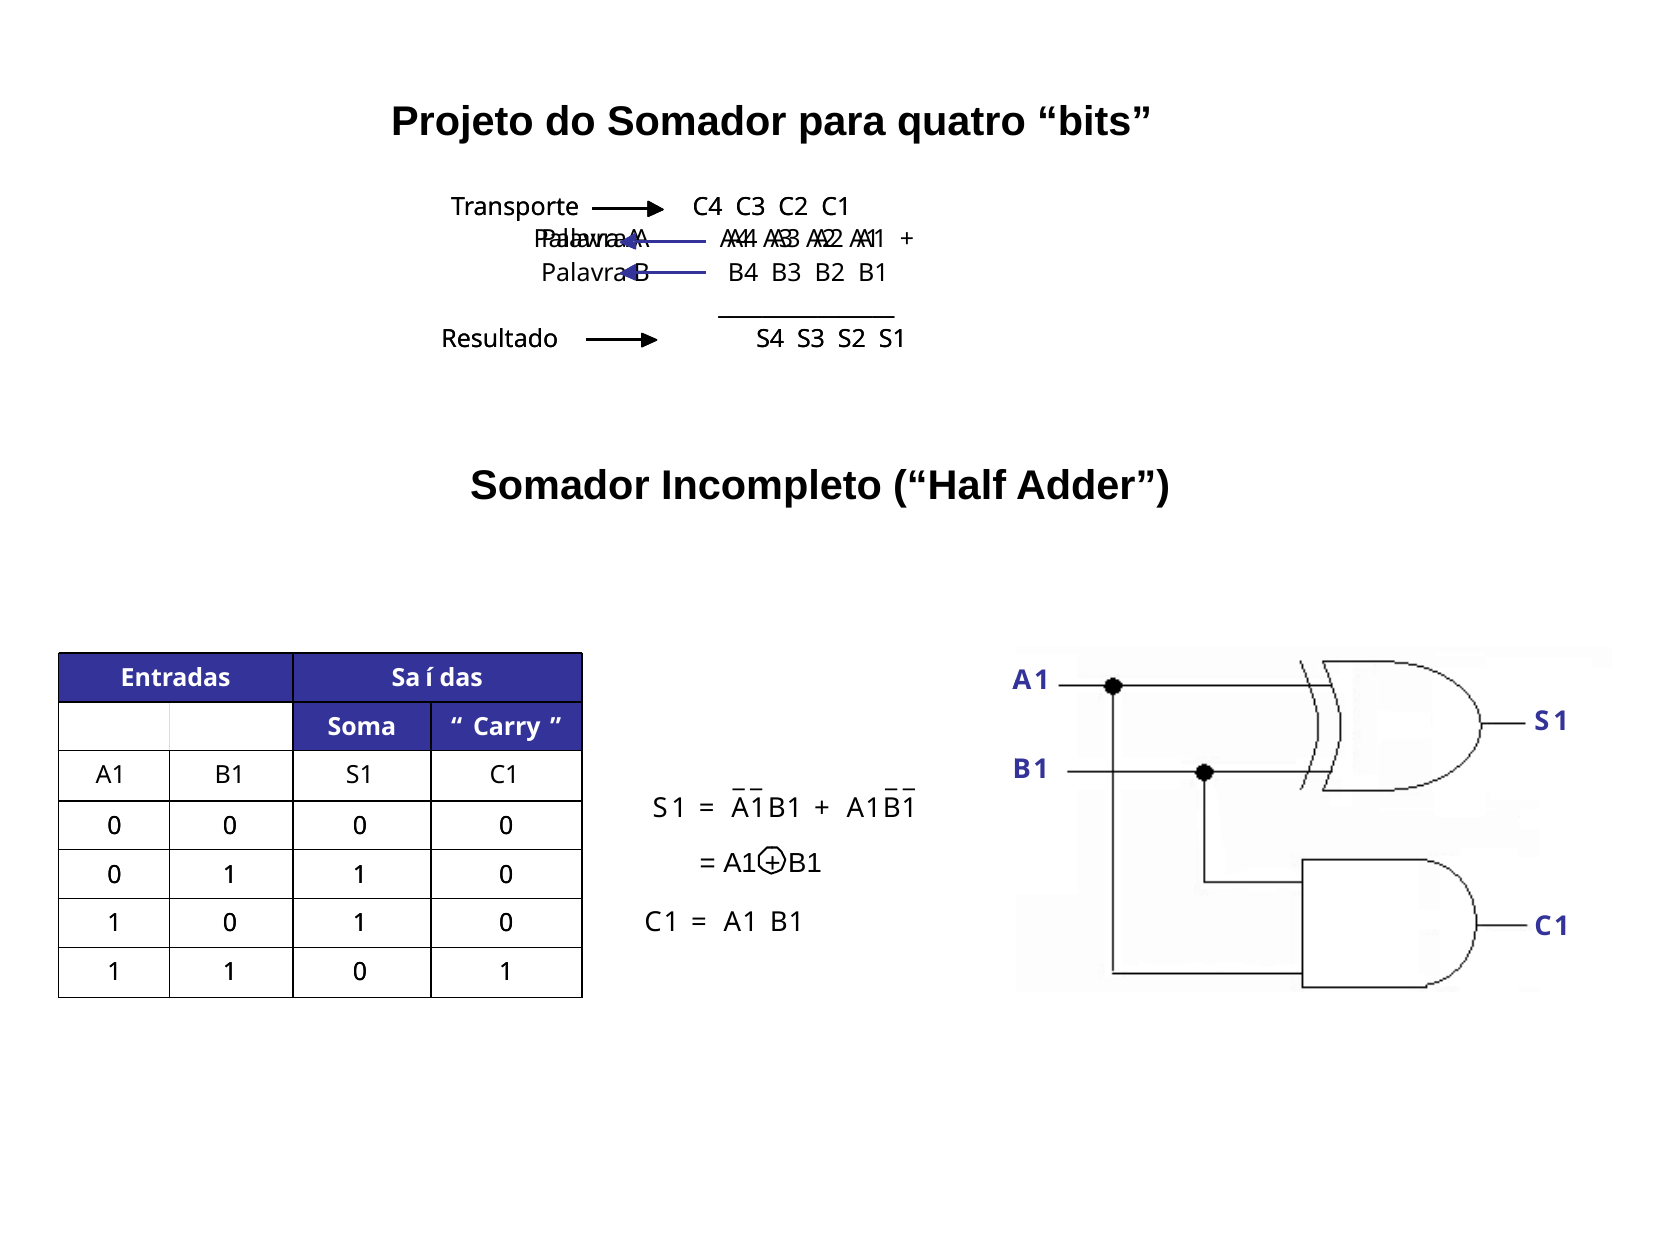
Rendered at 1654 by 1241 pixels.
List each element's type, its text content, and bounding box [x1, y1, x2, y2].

picture [996, 646, 1614, 994]
text_box 1 [222, 858, 238, 889]
text_box [59, 751, 169, 800]
text_box das [439, 661, 483, 692]
text_box Palavra A A4 A3 A2 A1 + [541, 222, 916, 253]
text_box 1 [107, 955, 122, 986]
text_box [294, 654, 581, 701]
text_box 1 [499, 955, 514, 986]
text_box 1 [107, 906, 122, 937]
text_box 1 [222, 955, 238, 986]
text_box í [425, 661, 434, 692]
text_box [170, 751, 292, 800]
text_box 0 [499, 906, 514, 937]
text_box ________________ [718, 289, 895, 320]
text_box 0 [352, 955, 368, 986]
text_box 0 [107, 858, 122, 889]
text_box [625, 237, 634, 246]
text_box [294, 703, 430, 750]
text_box [643, 336, 652, 344]
text_box 0 [107, 809, 122, 840]
text_box Entradas [120, 661, 232, 692]
text_box [432, 751, 581, 800]
text_box B1 [214, 758, 246, 789]
text_box [59, 703, 292, 750]
text_box 0 [499, 858, 514, 889]
text_box ” [550, 710, 562, 741]
text_box Carry [473, 710, 541, 741]
text_box [432, 703, 581, 750]
text_box C4 C3 C2 C1 [692, 189, 852, 220]
text_box 0 [352, 809, 368, 840]
text_box [649, 204, 659, 214]
text_box Resultado [441, 322, 559, 353]
text_box Soma [327, 710, 397, 741]
text_box C1 [489, 758, 520, 789]
text_box [59, 654, 292, 701]
text_box 1 [352, 906, 368, 937]
text_box A1 [95, 758, 127, 789]
text_box “ [451, 710, 463, 741]
text_box Projeto do Somador para quatro “bits” [340, 86, 1168, 152]
text_box Transporte [451, 189, 612, 220]
text_box S1 [345, 758, 374, 789]
text_box 0 [499, 809, 514, 840]
text_box [294, 751, 430, 800]
text_box Somador Incompleto (“Half Adder”) [420, 450, 1198, 516]
text_box 0 [222, 809, 238, 840]
text_box Palavra B B4 B3 B2 B1 [541, 256, 922, 287]
text_box S4 S3 S2 S1 [756, 322, 908, 353]
text_box [625, 268, 634, 277]
text_box Sa [391, 661, 421, 692]
text_box 1 [352, 858, 368, 889]
text_box 0 [222, 906, 238, 937]
picture [644, 758, 922, 940]
